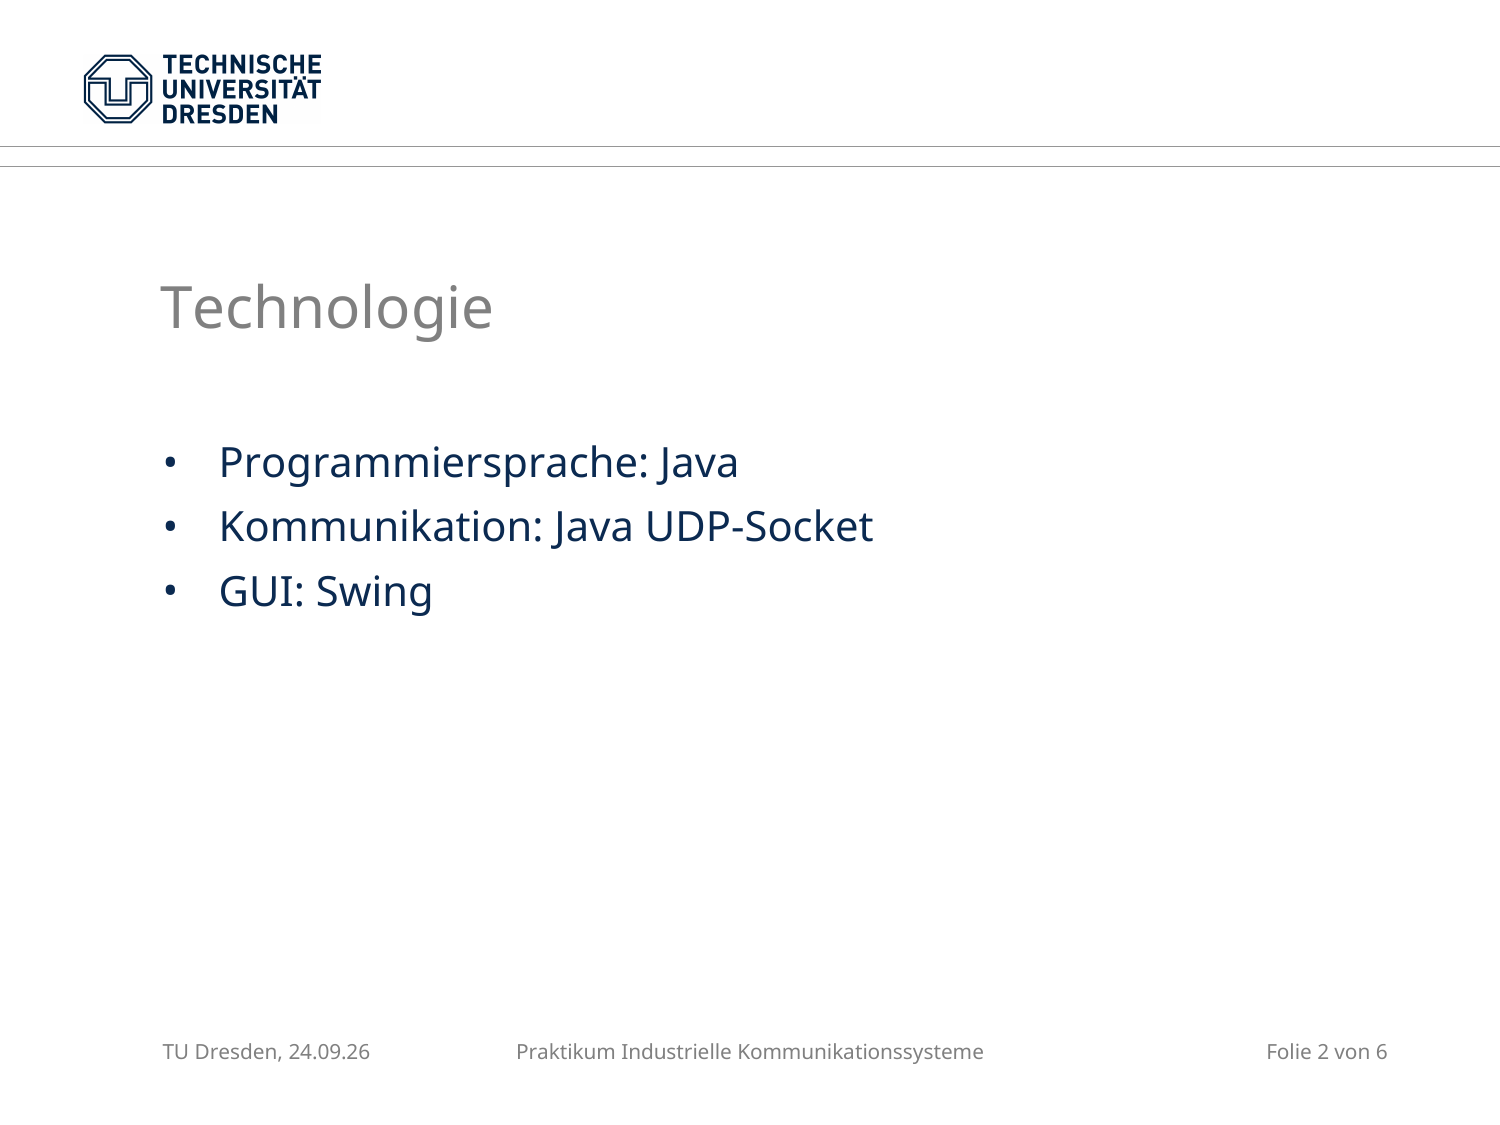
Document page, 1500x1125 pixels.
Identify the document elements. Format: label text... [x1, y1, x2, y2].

list Programmiersprache: Java Kommunikation: Java UDP-Socket GUI: Swing [162, 425, 1388, 1093]
picture [83, 54, 321, 124]
title Technologie [160, 238, 1392, 374]
